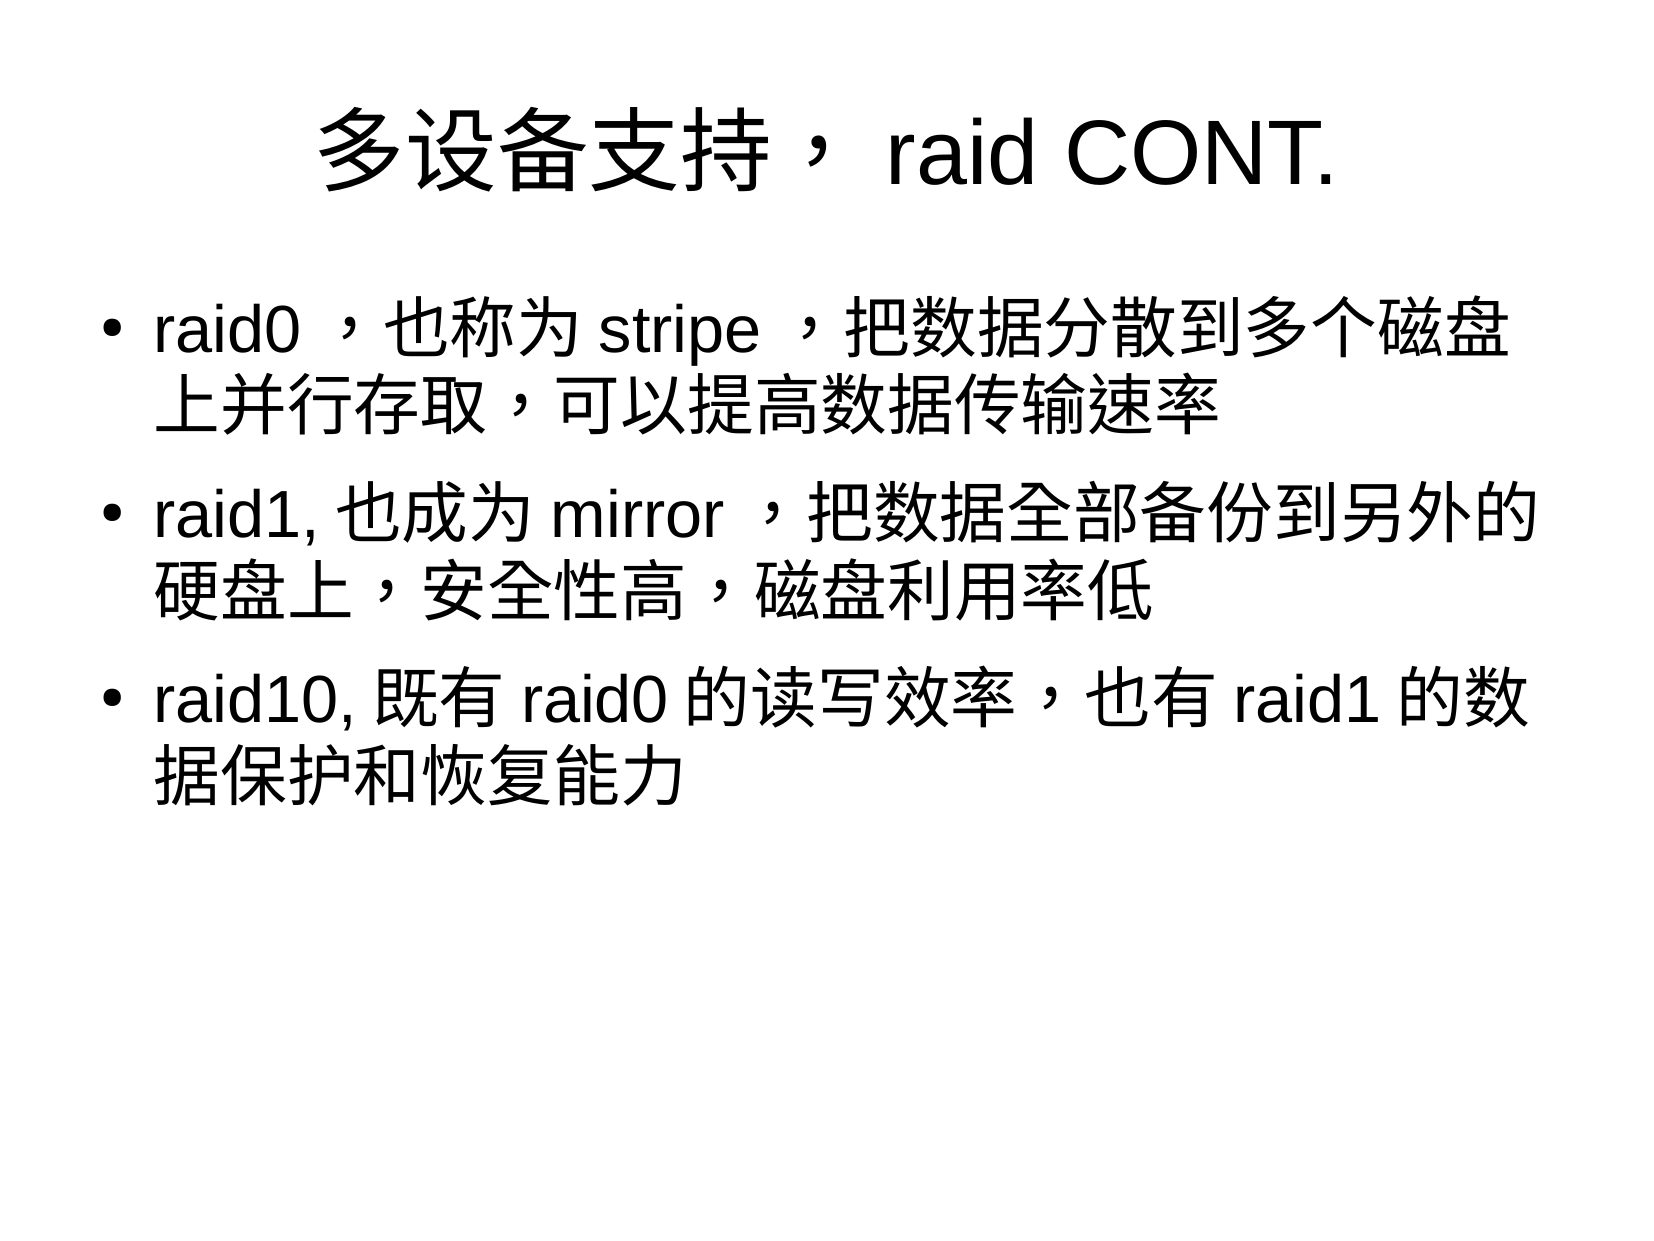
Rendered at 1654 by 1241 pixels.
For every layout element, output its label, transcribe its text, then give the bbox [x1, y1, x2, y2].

list raid0，也称为stripe，把数据分散到多个磁盘上并行存取，可以提高数据传输速率 raid1,也成为mirror，把数据全部备份到另外的硬盘上，安全性高，磁盘利用率低 raid10,既有raid0的读写效率，也有raid1的数据保护和恢复能力 [82, 290, 1571, 1094]
title 多设备支持，raid CONT. [82, 49, 1571, 257]
